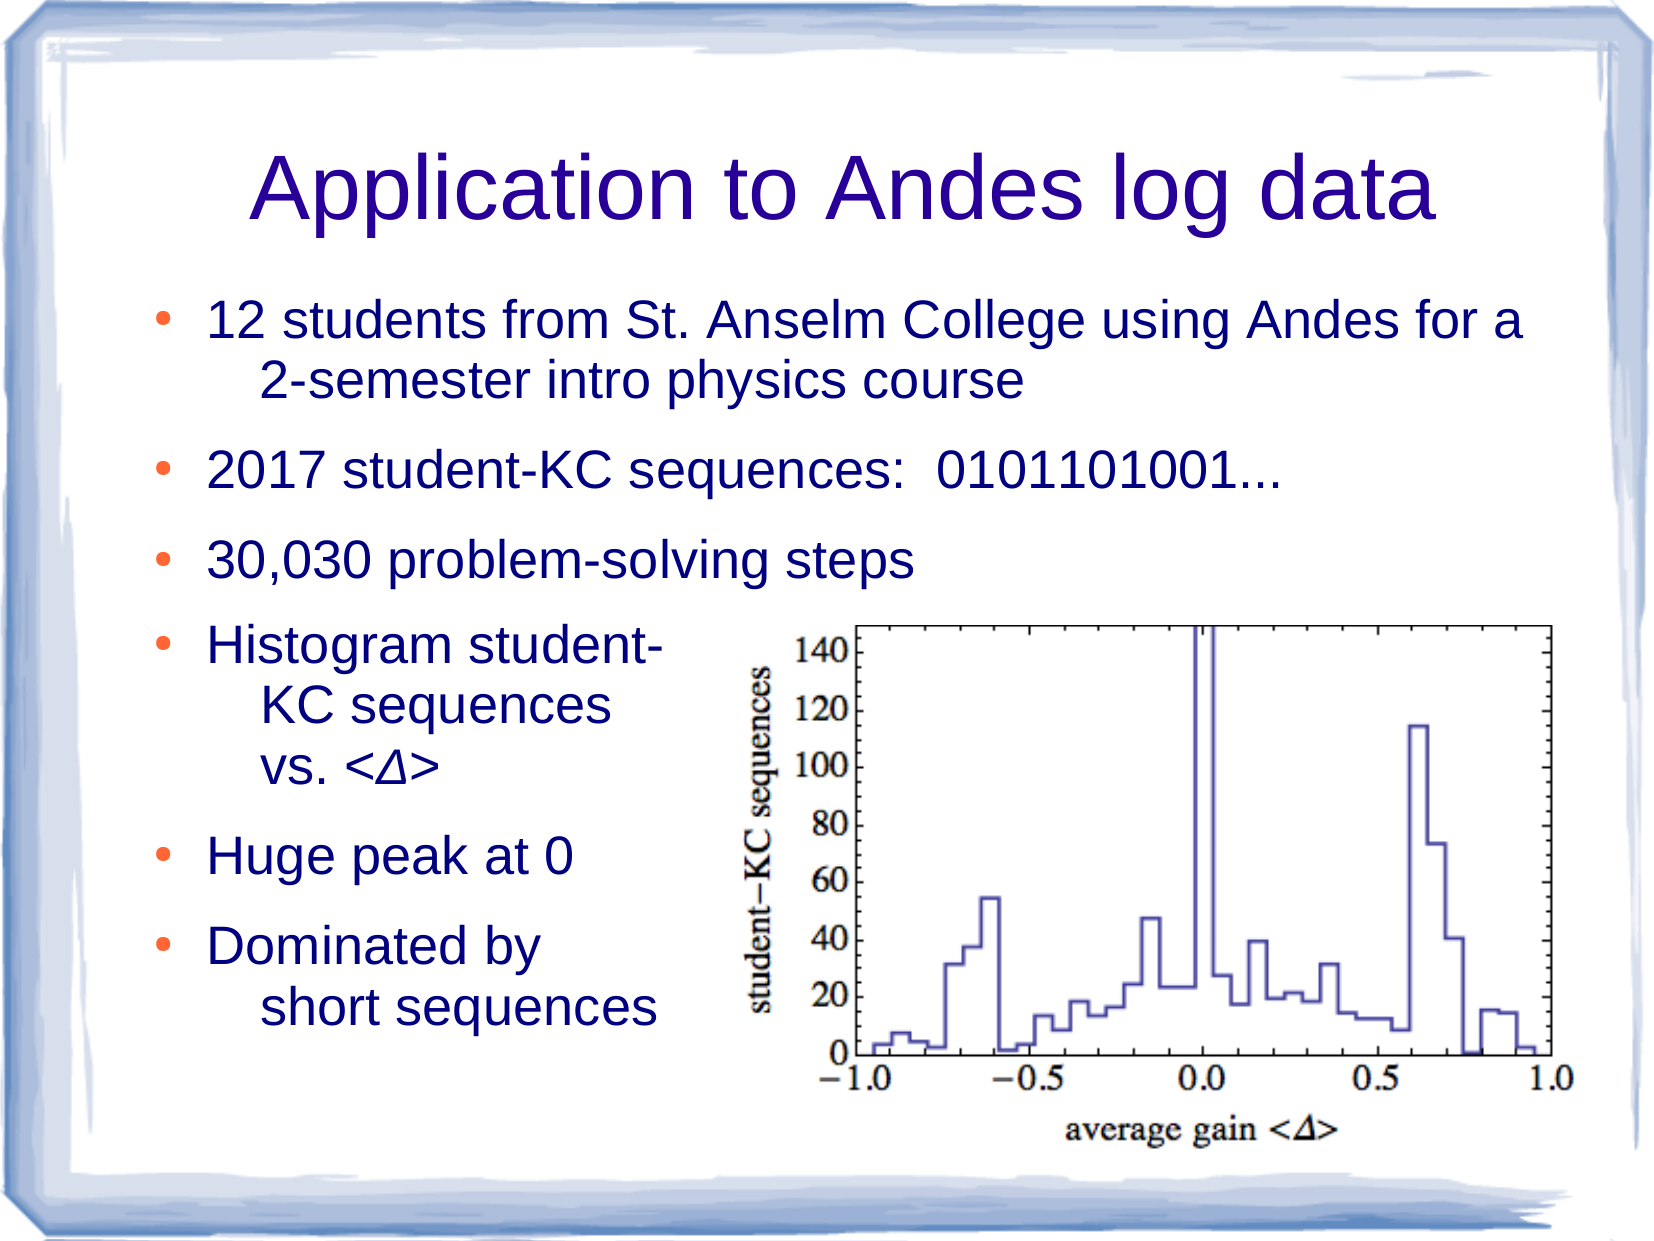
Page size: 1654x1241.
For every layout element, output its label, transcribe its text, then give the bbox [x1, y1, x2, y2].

list Histogram student-KC sequences vs. <Δ> Huge peak at 0 Dominated by short sequences [118, 614, 676, 1040]
picture [0, 0, 1654, 1241]
title Application to Andes log data [83, 91, 1572, 284]
list 12 students from St. Anselm College using Andes for a 2-semester intro physics course 2017 student-KC sequences: 0101101001... 30,030 problem-solving steps [118, 289, 1571, 638]
